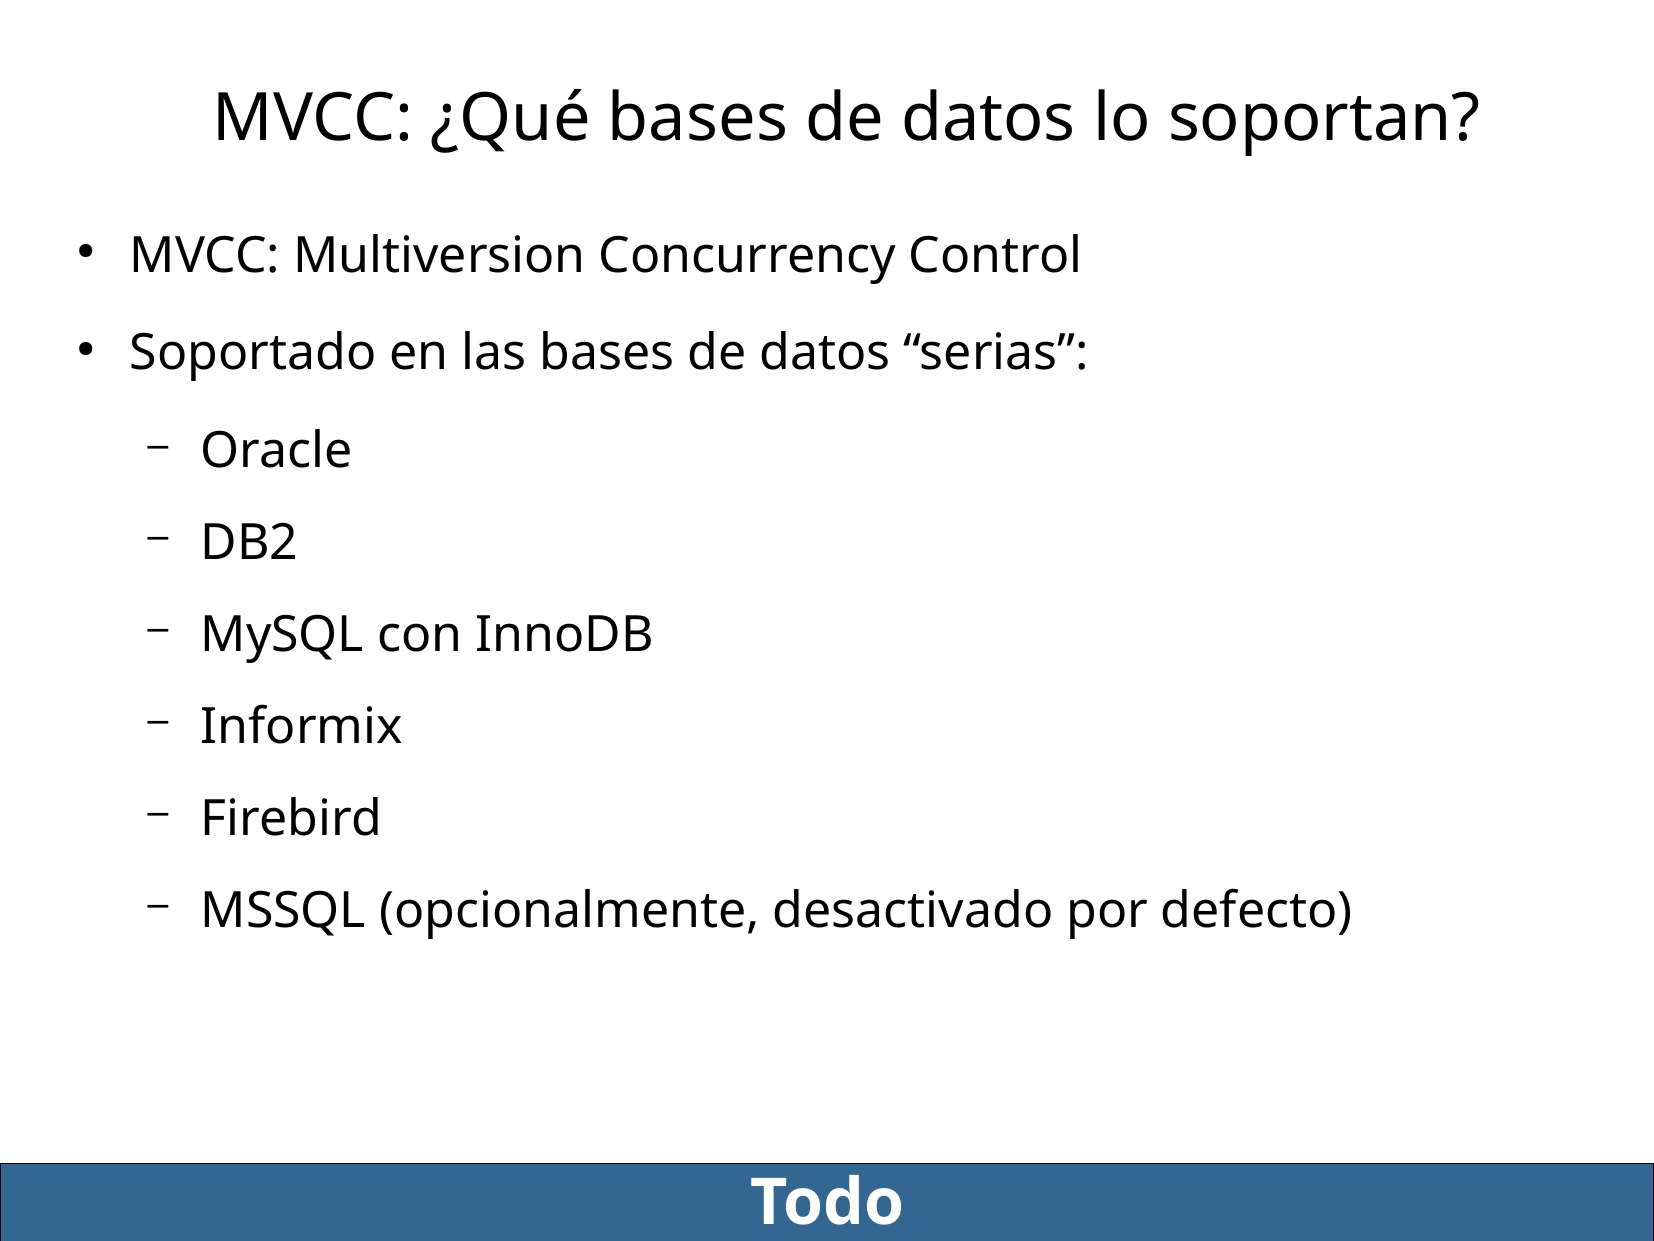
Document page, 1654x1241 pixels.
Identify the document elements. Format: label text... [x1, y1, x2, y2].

title MVCC: ¿Qué bases de datos lo soportan? [75, 39, 1621, 189]
list MVCC: Multiversion Concurrency Control Soportado en las bases de datos “serias”: Oracle DB2 MySQL con InnoDB Informix Firebird MSSQL (opcionalmente, desactivado por defecto) [59, 218, 1595, 1036]
